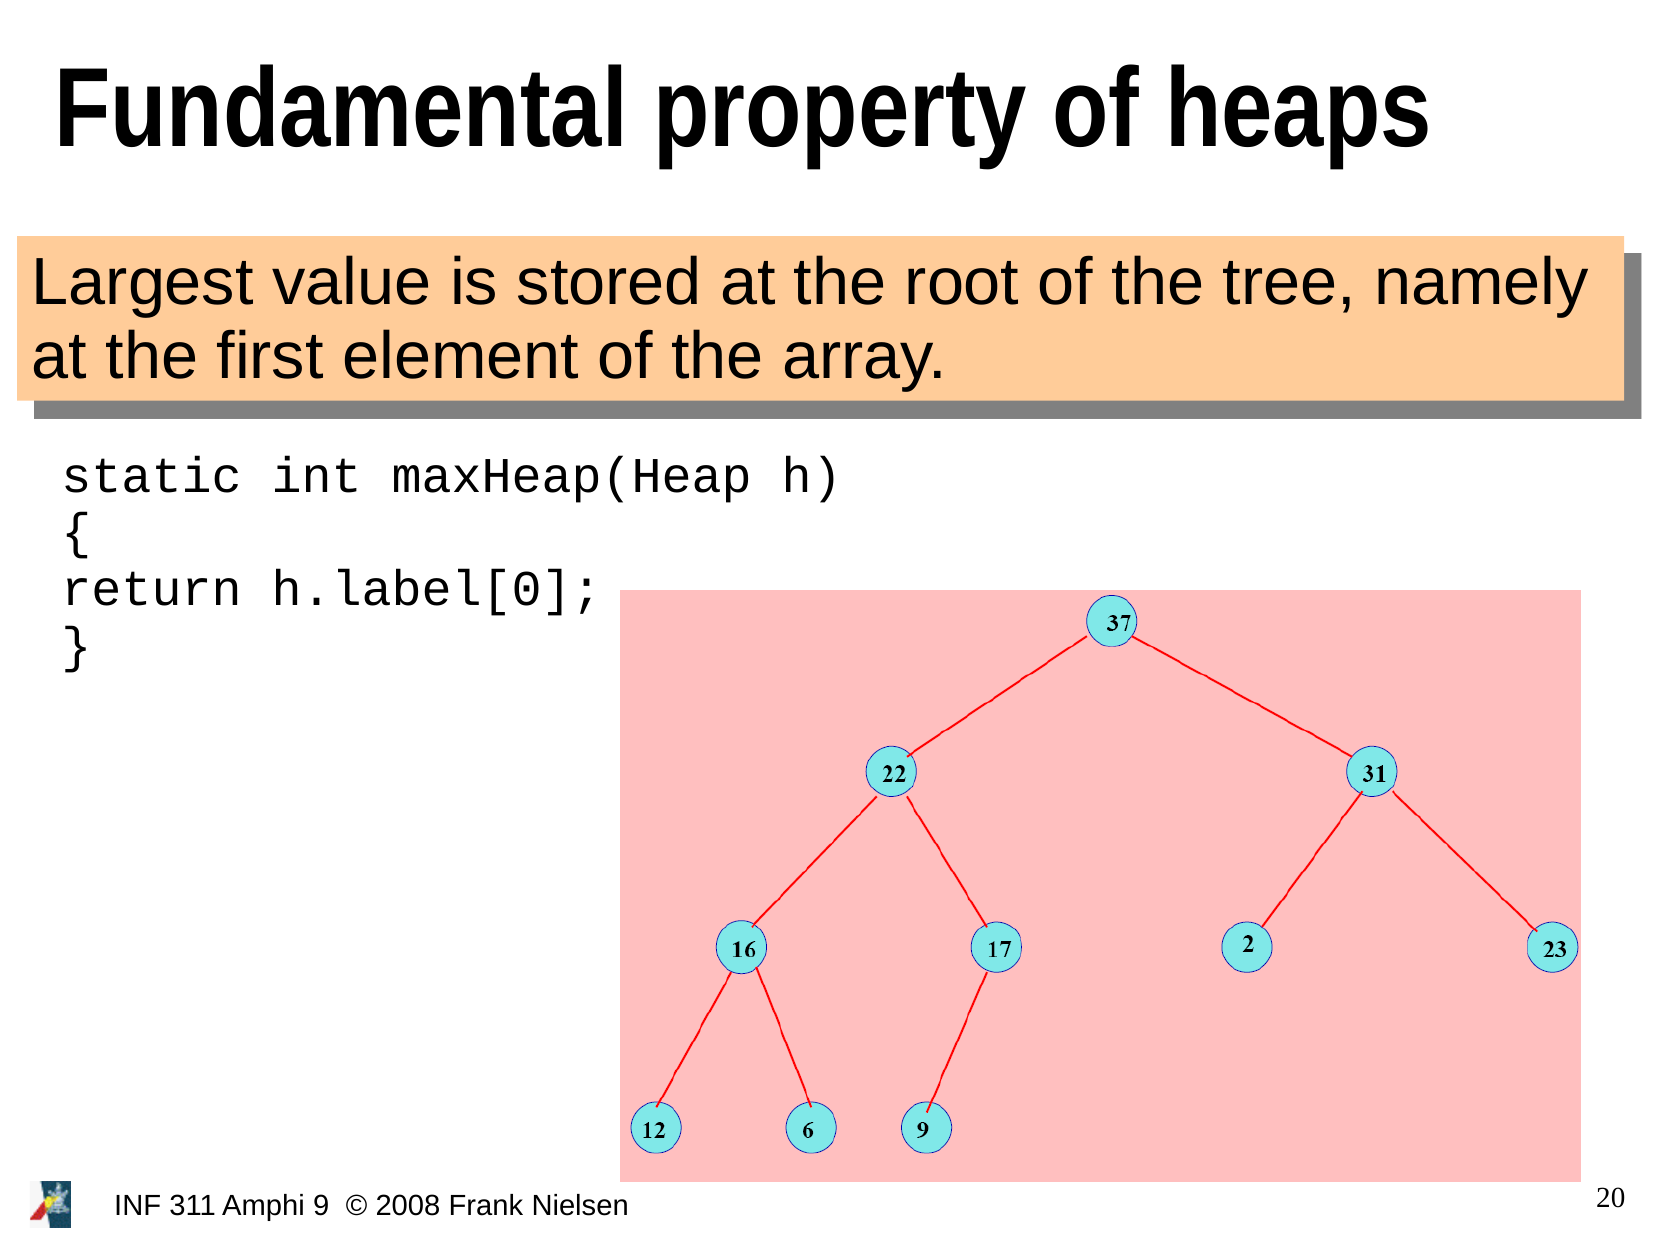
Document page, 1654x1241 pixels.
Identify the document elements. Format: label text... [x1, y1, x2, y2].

text_box Fundamental property of heaps [39, 33, 1447, 178]
picture [29, 1181, 71, 1228]
text_box Largest value is stored at the root of the tree, namely at the first element of the array. [17, 236, 1625, 401]
picture [620, 590, 1581, 1182]
text_box static int maxHeap(Heap h) { return h.label[0]; } [46, 442, 857, 673]
